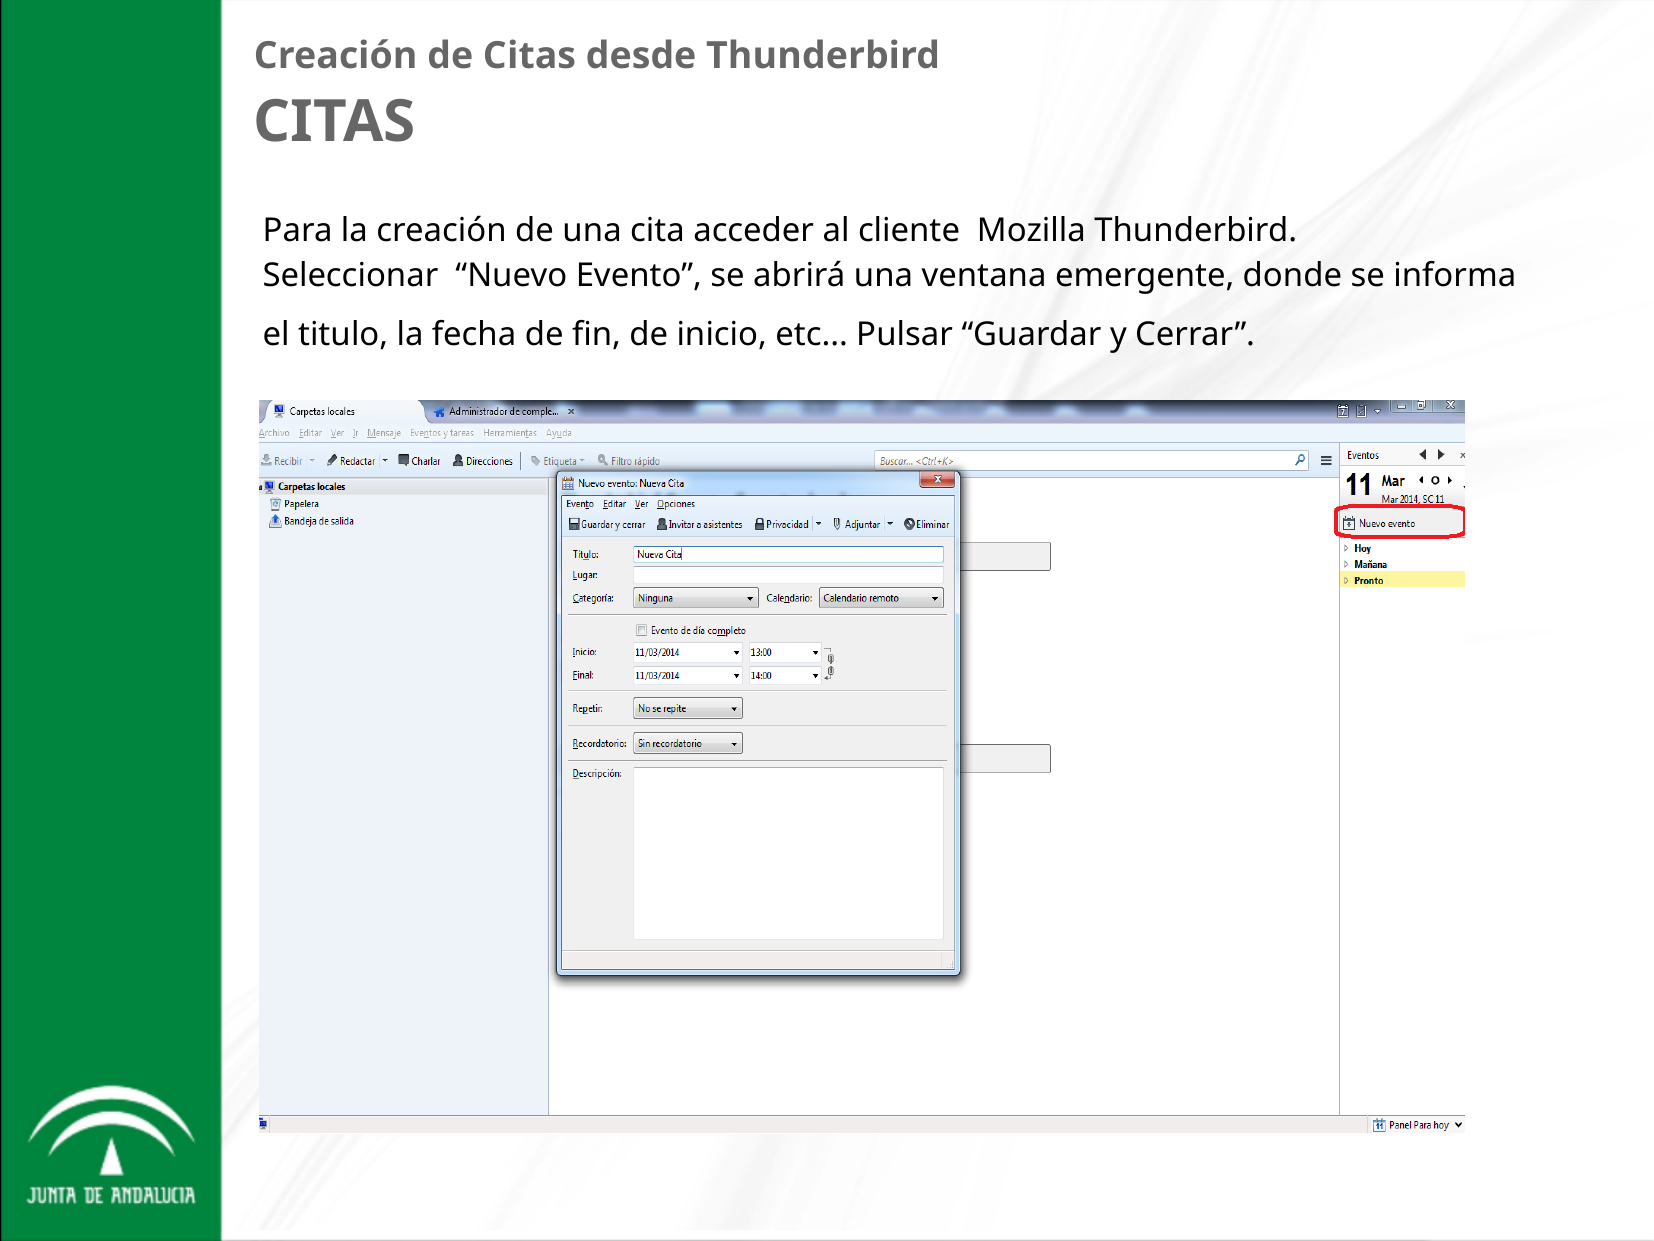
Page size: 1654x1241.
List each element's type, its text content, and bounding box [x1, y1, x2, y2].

picture [0, 0, 1654, 1241]
title Creación de Citas desde Thunderbird CITAS [253, 24, 1571, 213]
text_box Para la creación de una cita acceder al cliente Mozilla Thunderbird. Seleccionar “Nuevo Evento”, se abrirá una ventana emergente, donde se informa el titulo, la fecha de fin, de inicio, etc... Pulsar “Guardar y Cerrar”. [177, 153, 1560, 378]
